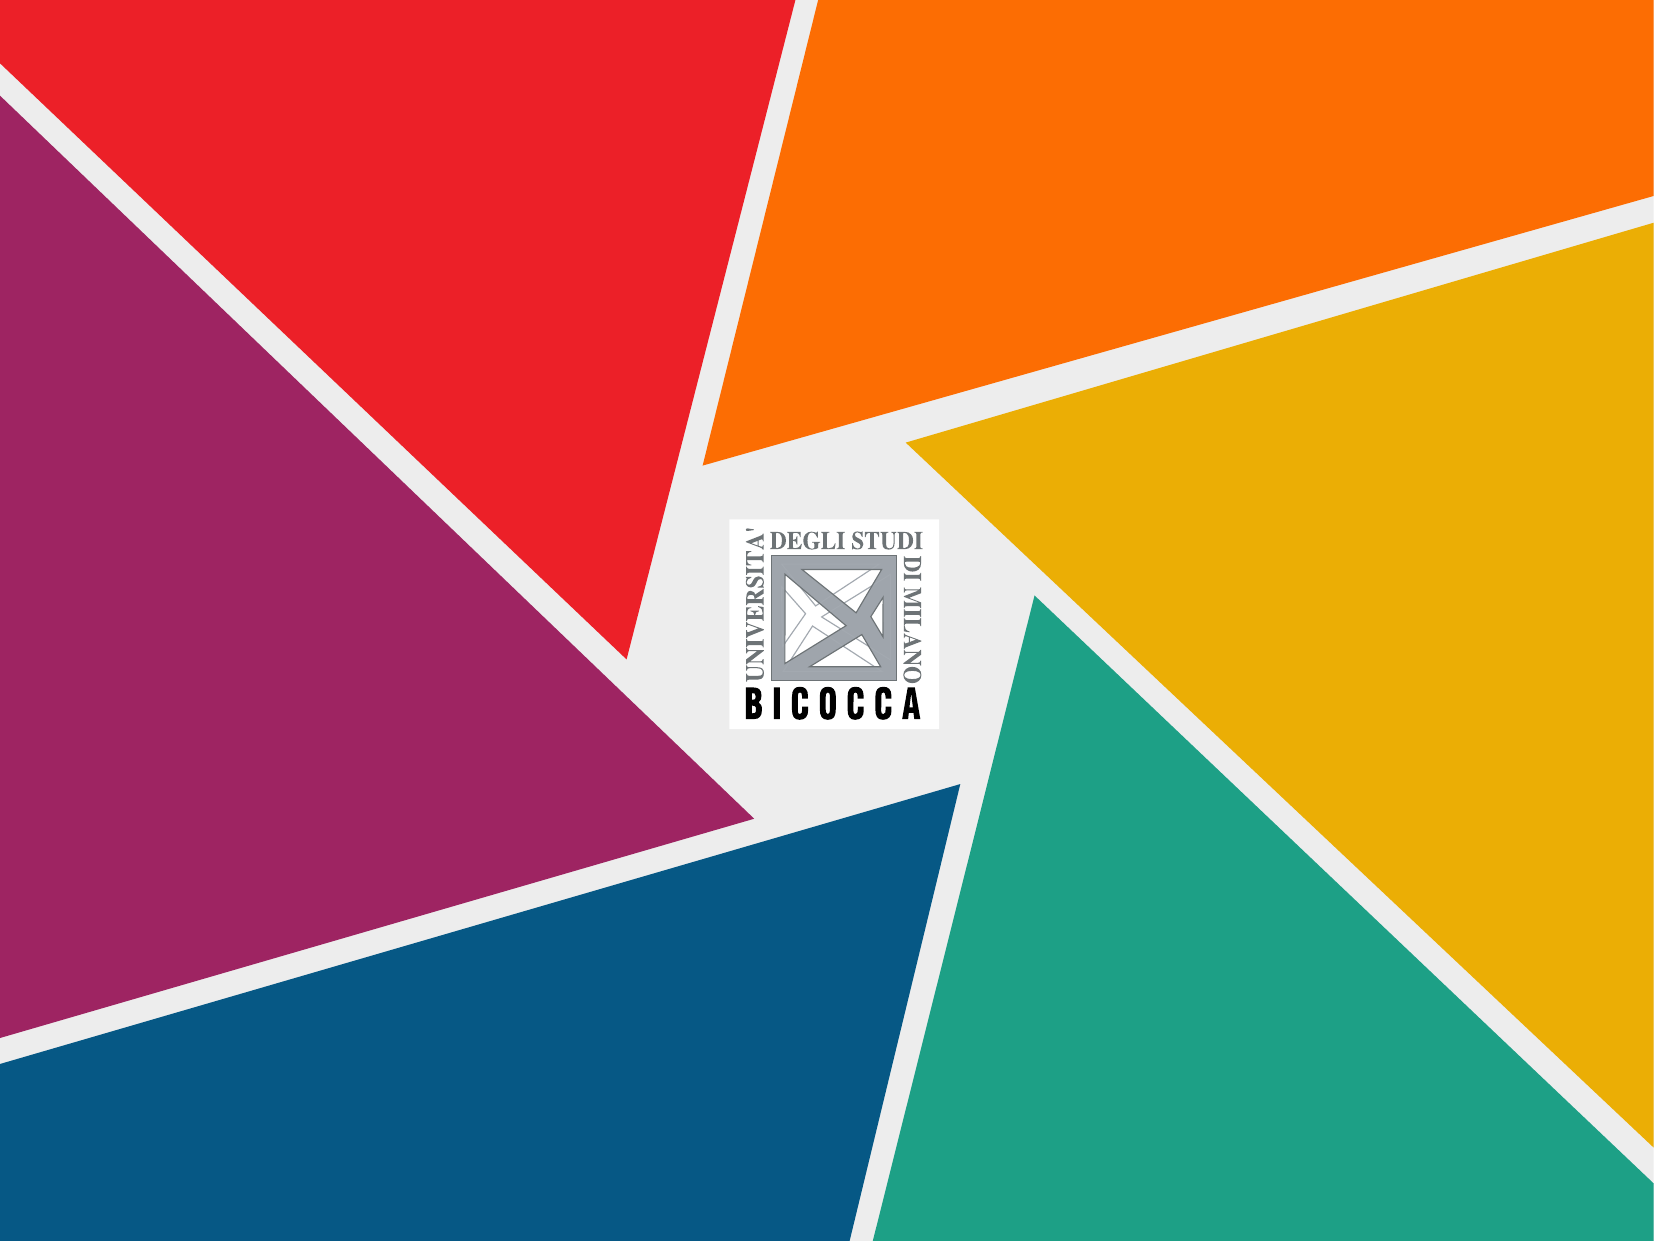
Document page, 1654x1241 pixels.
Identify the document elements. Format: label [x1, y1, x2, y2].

picture [729, 519, 940, 730]
list [82, 290, 1571, 1010]
